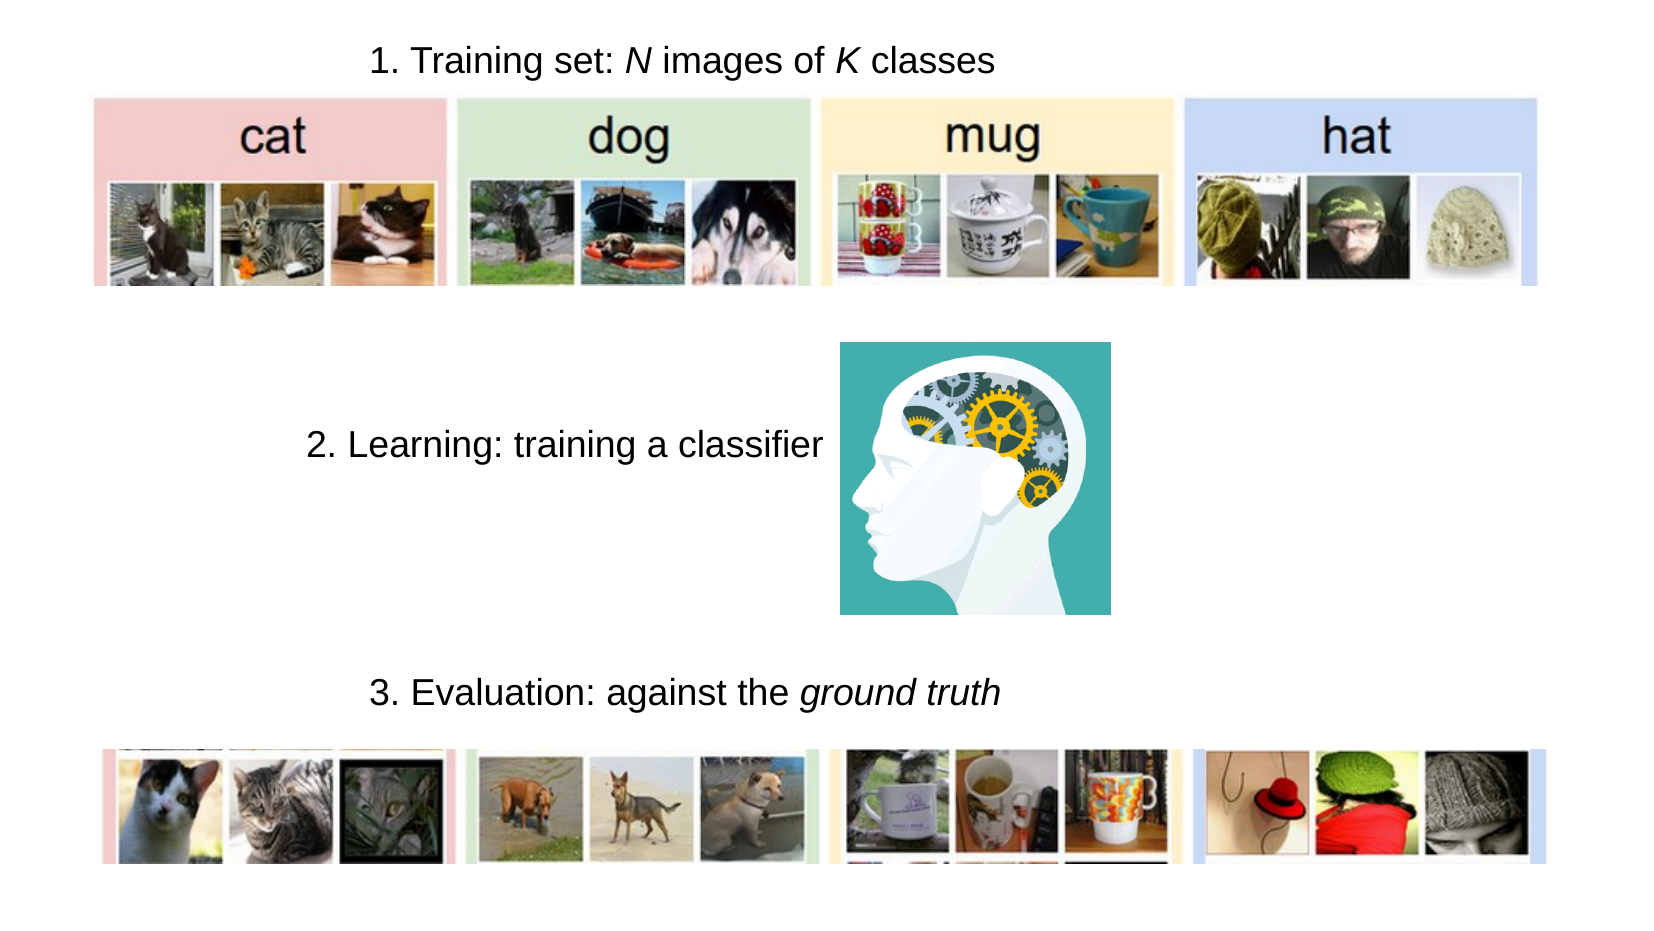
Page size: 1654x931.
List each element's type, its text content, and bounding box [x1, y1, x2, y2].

picture [91, 749, 1560, 864]
text_box 2. Learning: training a classifier [291, 415, 839, 473]
text_box 1. Training set: N images of K classes [354, 31, 1011, 89]
picture [87, 88, 1548, 286]
picture [840, 342, 1111, 615]
text_box 3. Evaluation: against the ground truth [354, 663, 1017, 721]
